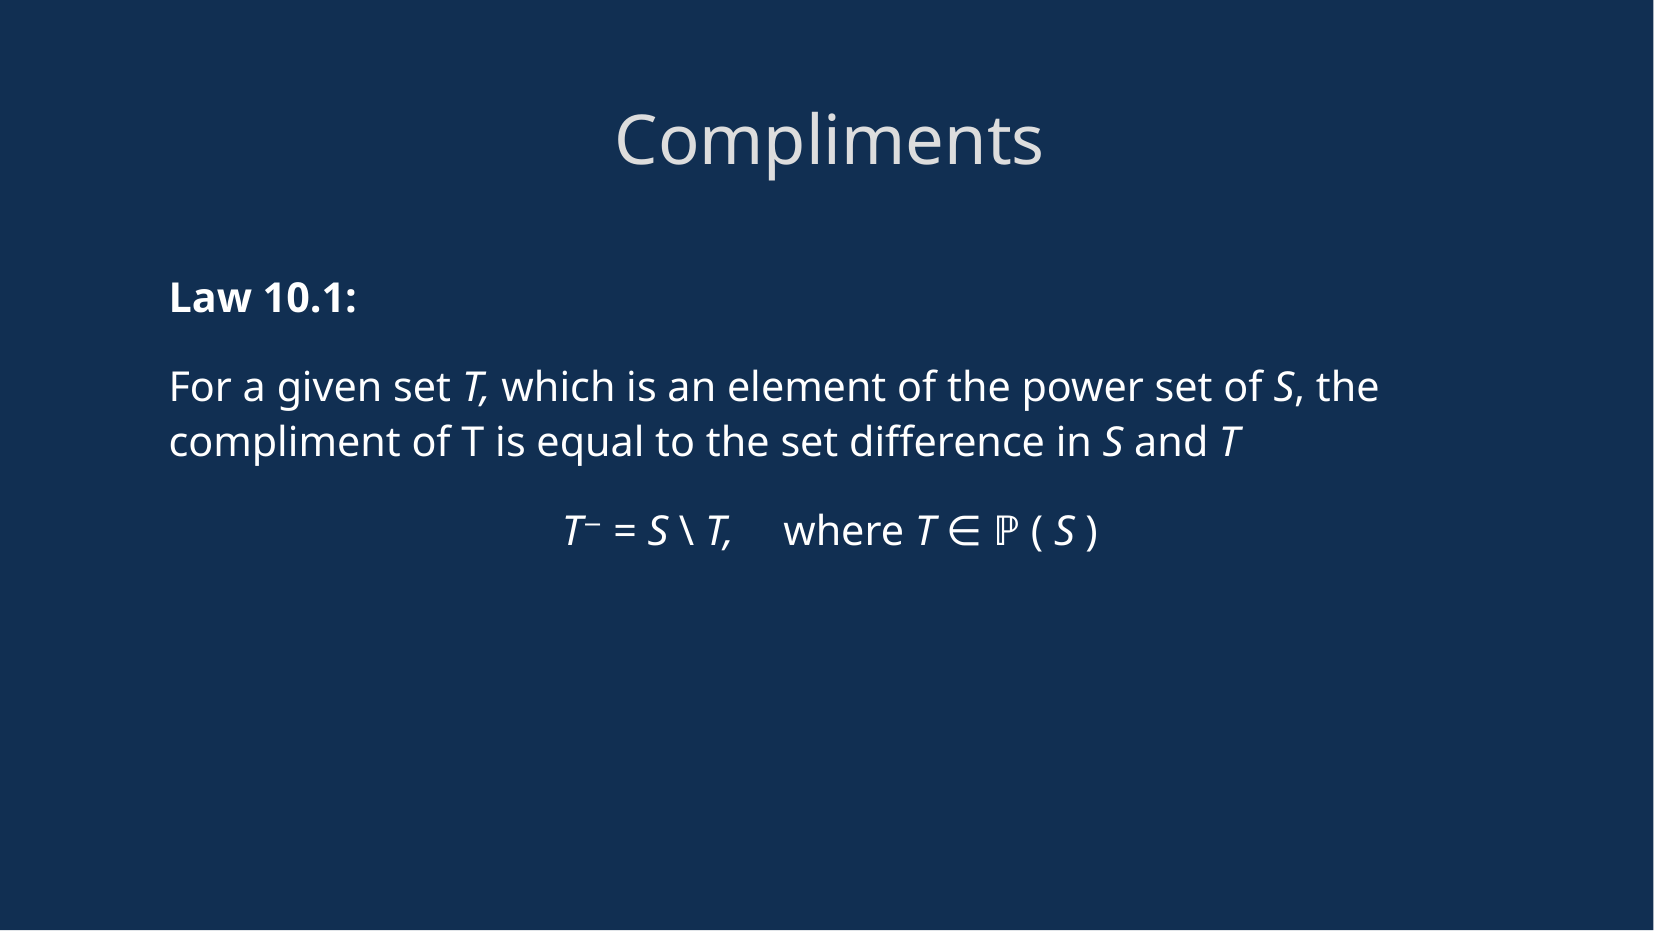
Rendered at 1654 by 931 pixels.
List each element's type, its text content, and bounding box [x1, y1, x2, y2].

title Compliments [97, 56, 1563, 220]
list Law 10.1: For a given set T, which is an element of the power set of S, the compliment of T is equal to the set difference in S and T T− = S \ T, where T ∈ ℙ ( S ) [97, 268, 1563, 806]
